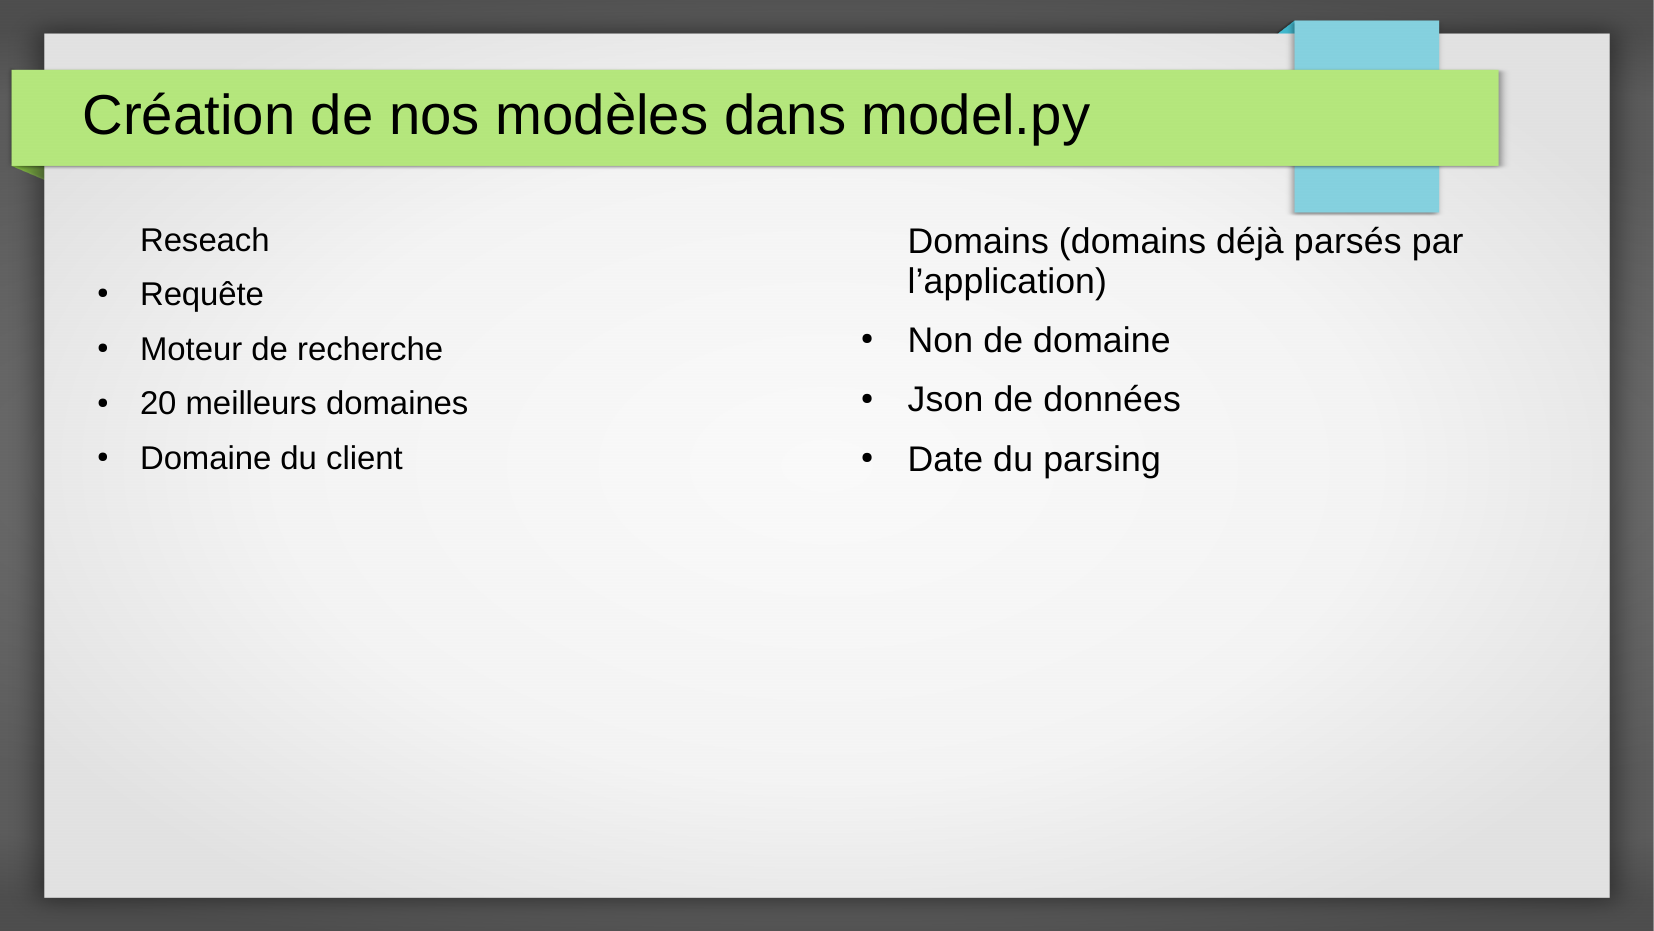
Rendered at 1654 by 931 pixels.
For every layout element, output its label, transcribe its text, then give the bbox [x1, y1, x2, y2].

list Reseach Requête Moteur de recherche 20 meilleurs domaines Domaine du client [82, 221, 809, 479]
list Domains (domains déjà parsés par l’application) Non de domaine Json de données Date du parsing [845, 221, 1572, 479]
title Création de nos modèles dans model.py [82, 70, 1264, 160]
picture [0, 0, 1654, 931]
